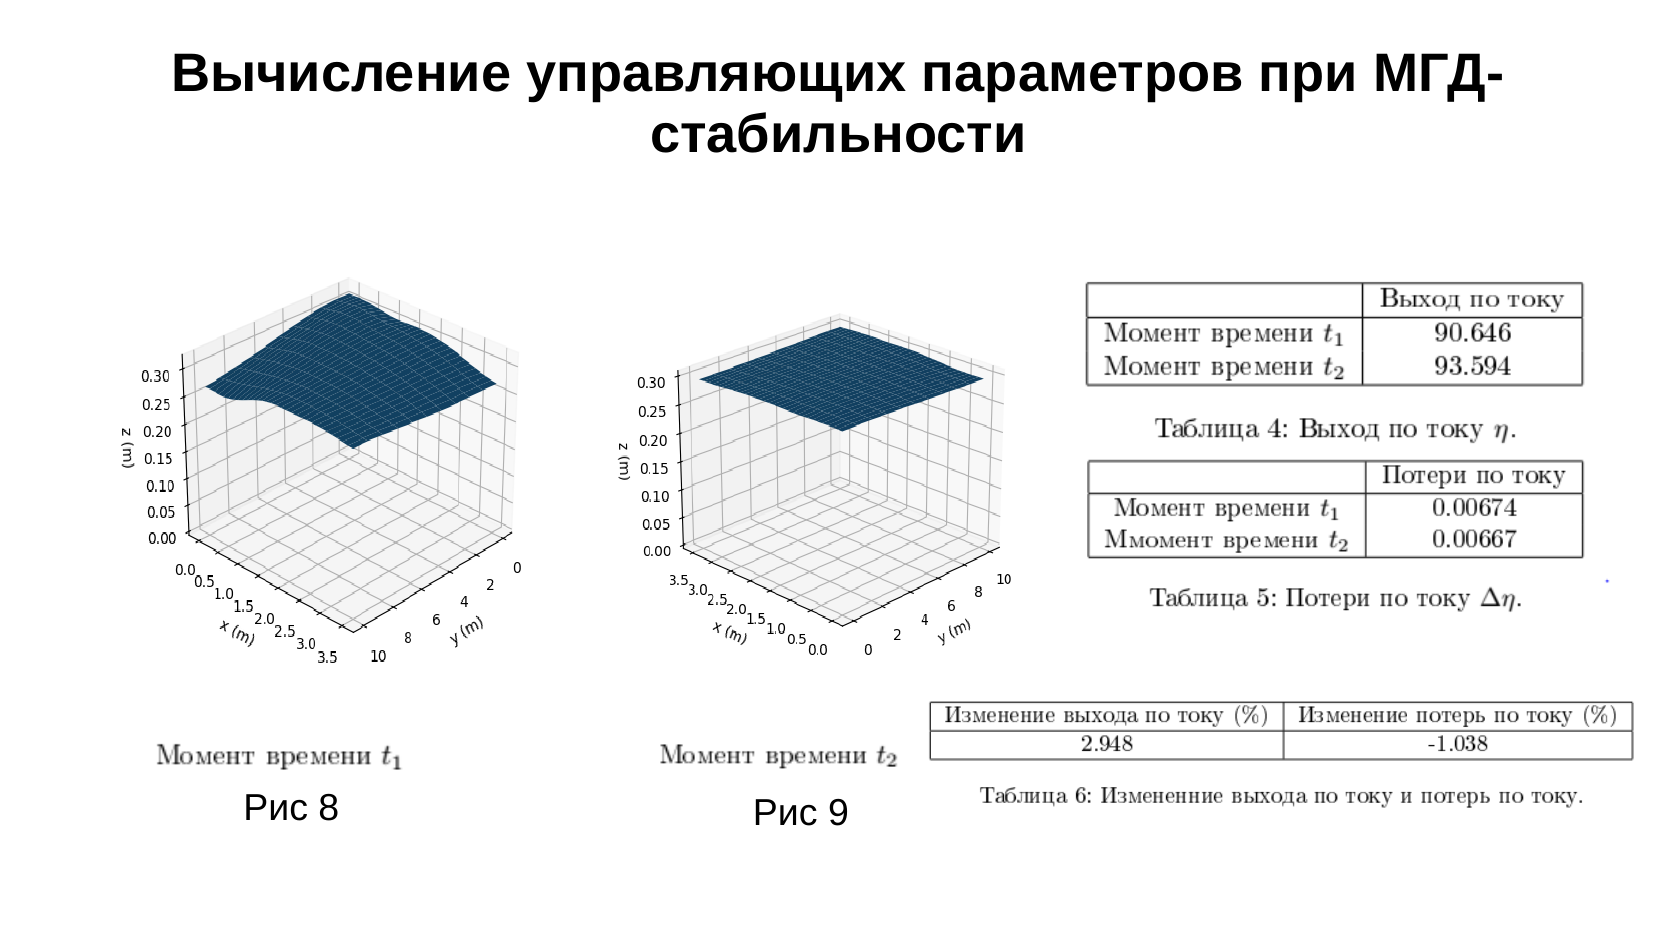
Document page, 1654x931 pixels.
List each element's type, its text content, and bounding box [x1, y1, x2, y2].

picture [24, 177, 1654, 827]
text_box Рис 8 [228, 778, 355, 836]
title Вычисление управляющих параметров при МГД-стабильности [82, 29, 1595, 178]
text_box Рис 9 [738, 783, 864, 841]
picture [147, 732, 410, 779]
